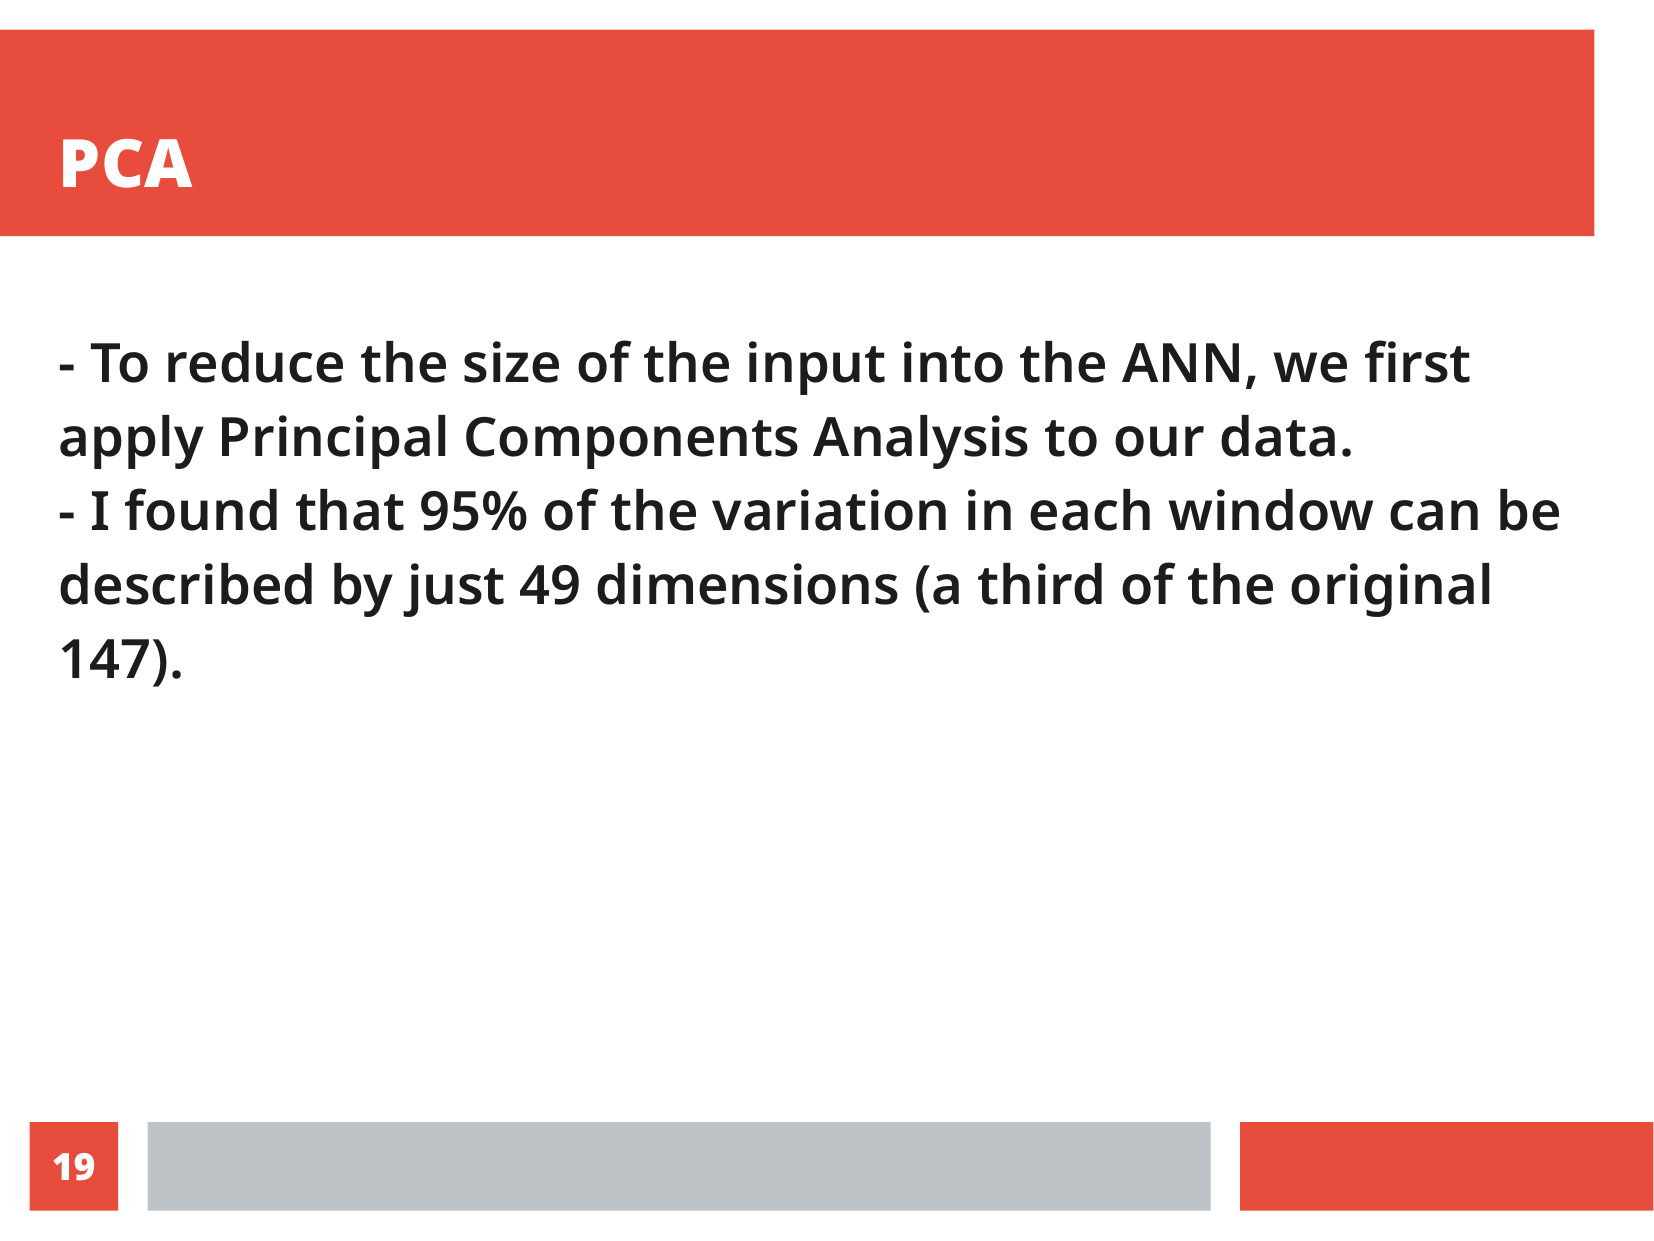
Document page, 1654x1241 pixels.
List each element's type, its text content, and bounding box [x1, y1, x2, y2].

title PCA [59, 59, 1595, 207]
list - To reduce the size of the input into the ANN, we first apply Principal Components Analysis to our data. - I found that 95% of the variation in each window can be described by just 49 dimensions (a third of the original 147). [59, 324, 1565, 1093]
